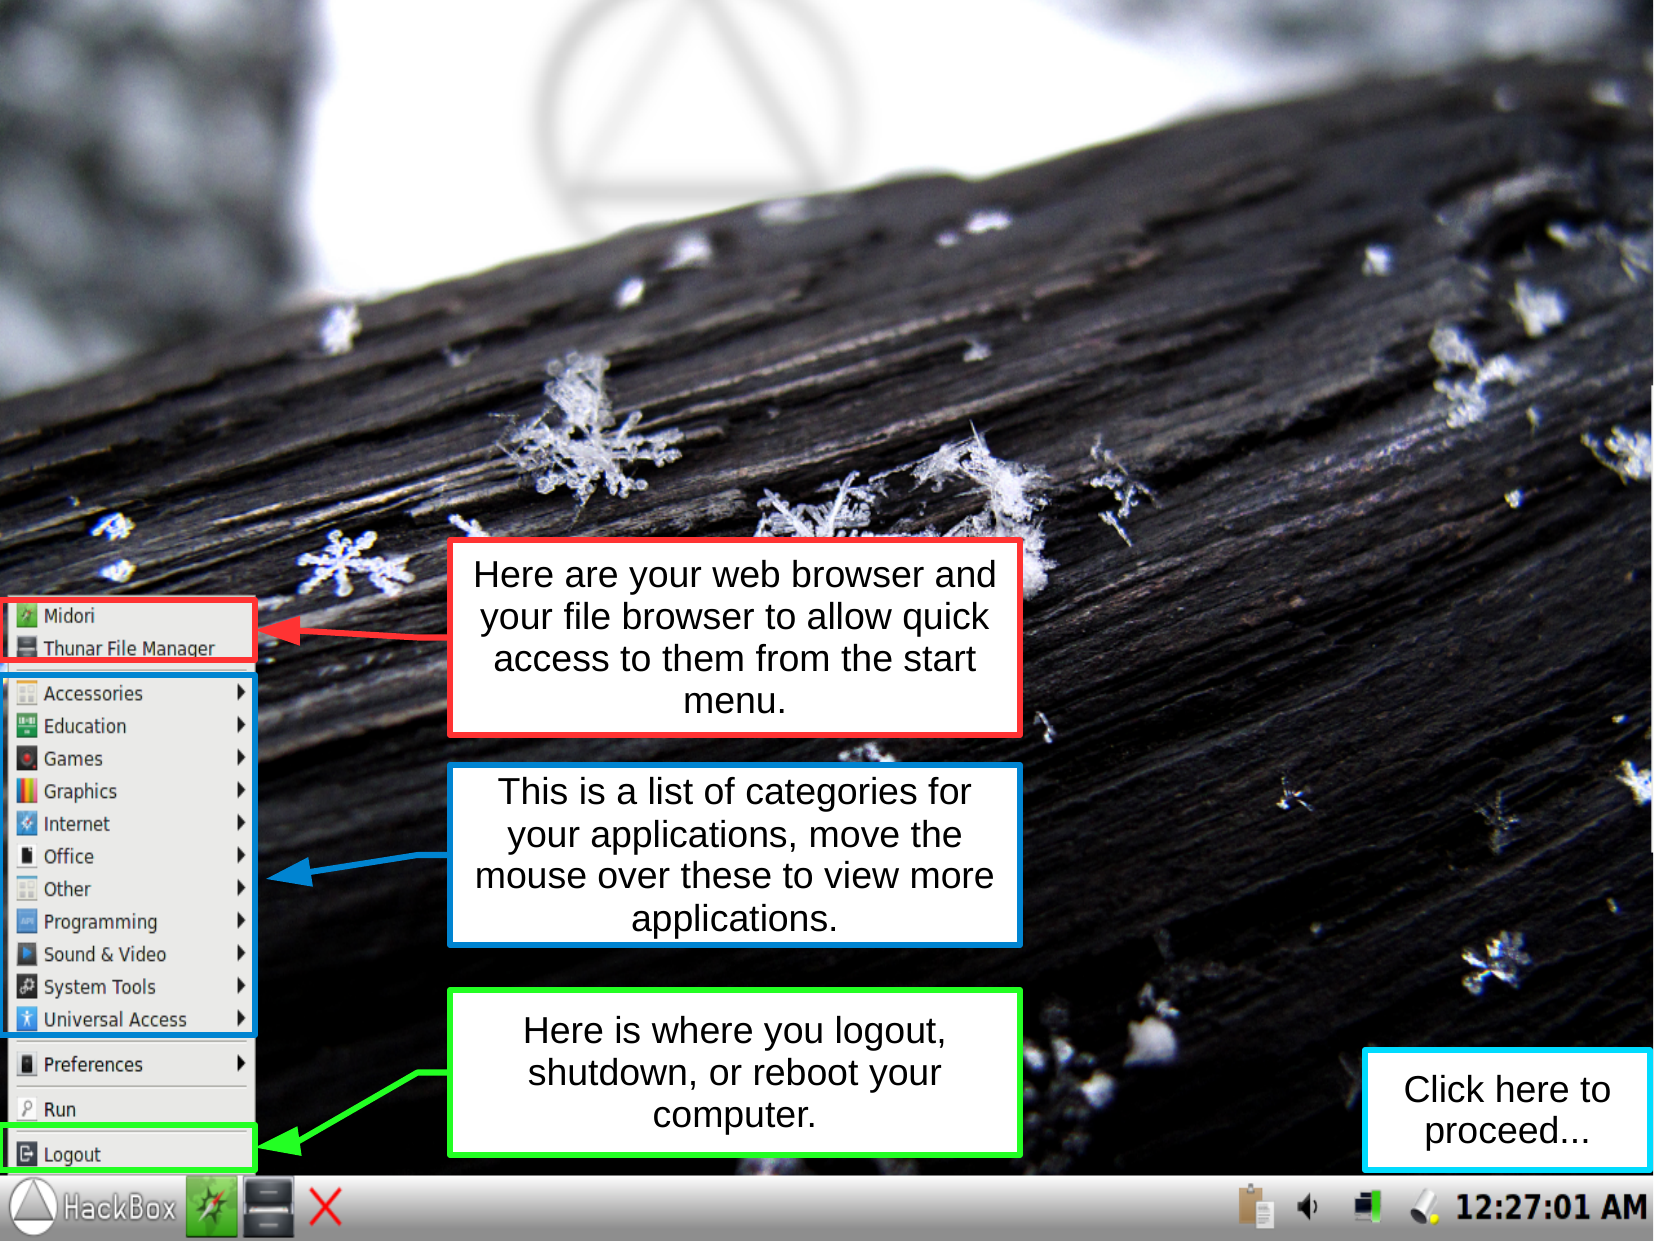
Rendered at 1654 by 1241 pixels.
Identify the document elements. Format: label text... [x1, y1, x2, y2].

text_box Here are your web browser and your file browser to allow quick access to them from the start menu. [450, 540, 1021, 736]
picture [0, 0, 1654, 1241]
text_box Click here to proceed... [1365, 1050, 1651, 1171]
text_box This is a list of categories for your applications, move the mouse over these to view more applications. [450, 765, 1021, 946]
text_box [0, 1125, 256, 1171]
text_box [0, 675, 256, 1036]
text_box Here is where you logout, shutdown, or reboot your computer. [450, 990, 1021, 1156]
text_box [0, 600, 256, 661]
